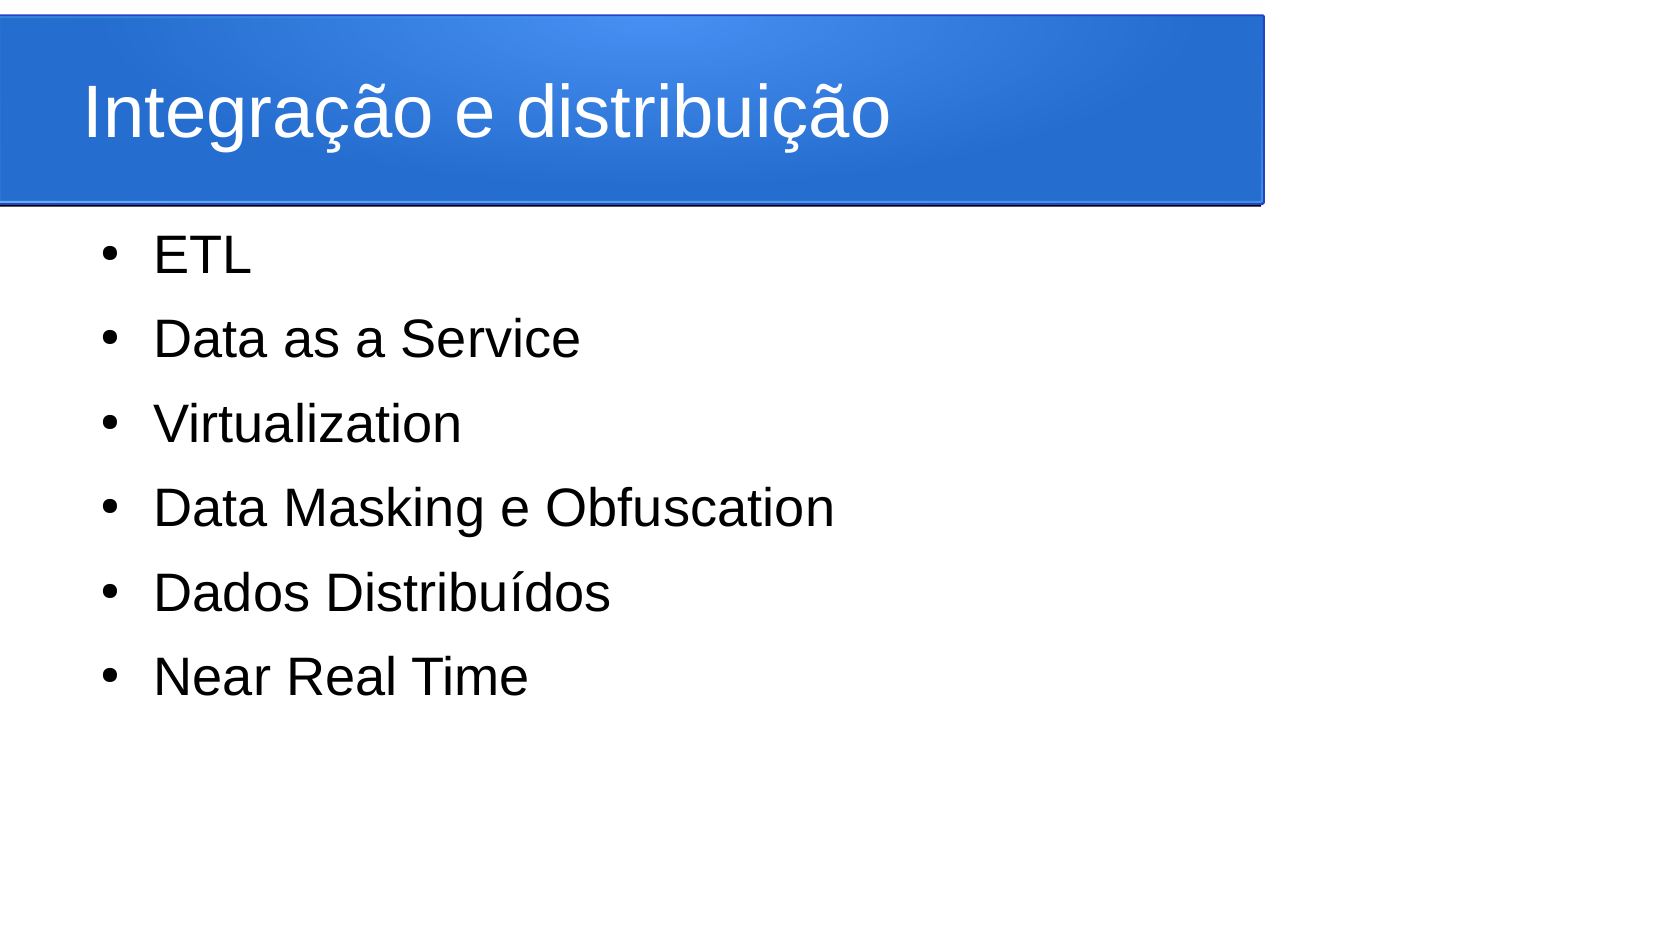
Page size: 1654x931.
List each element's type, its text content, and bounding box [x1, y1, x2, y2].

list ETL Data as a Service Virtualization Data Masking e Obfuscation Dados Distribuídos Near Real Time [82, 224, 1571, 764]
title Integração e distribuição [82, 35, 1235, 189]
